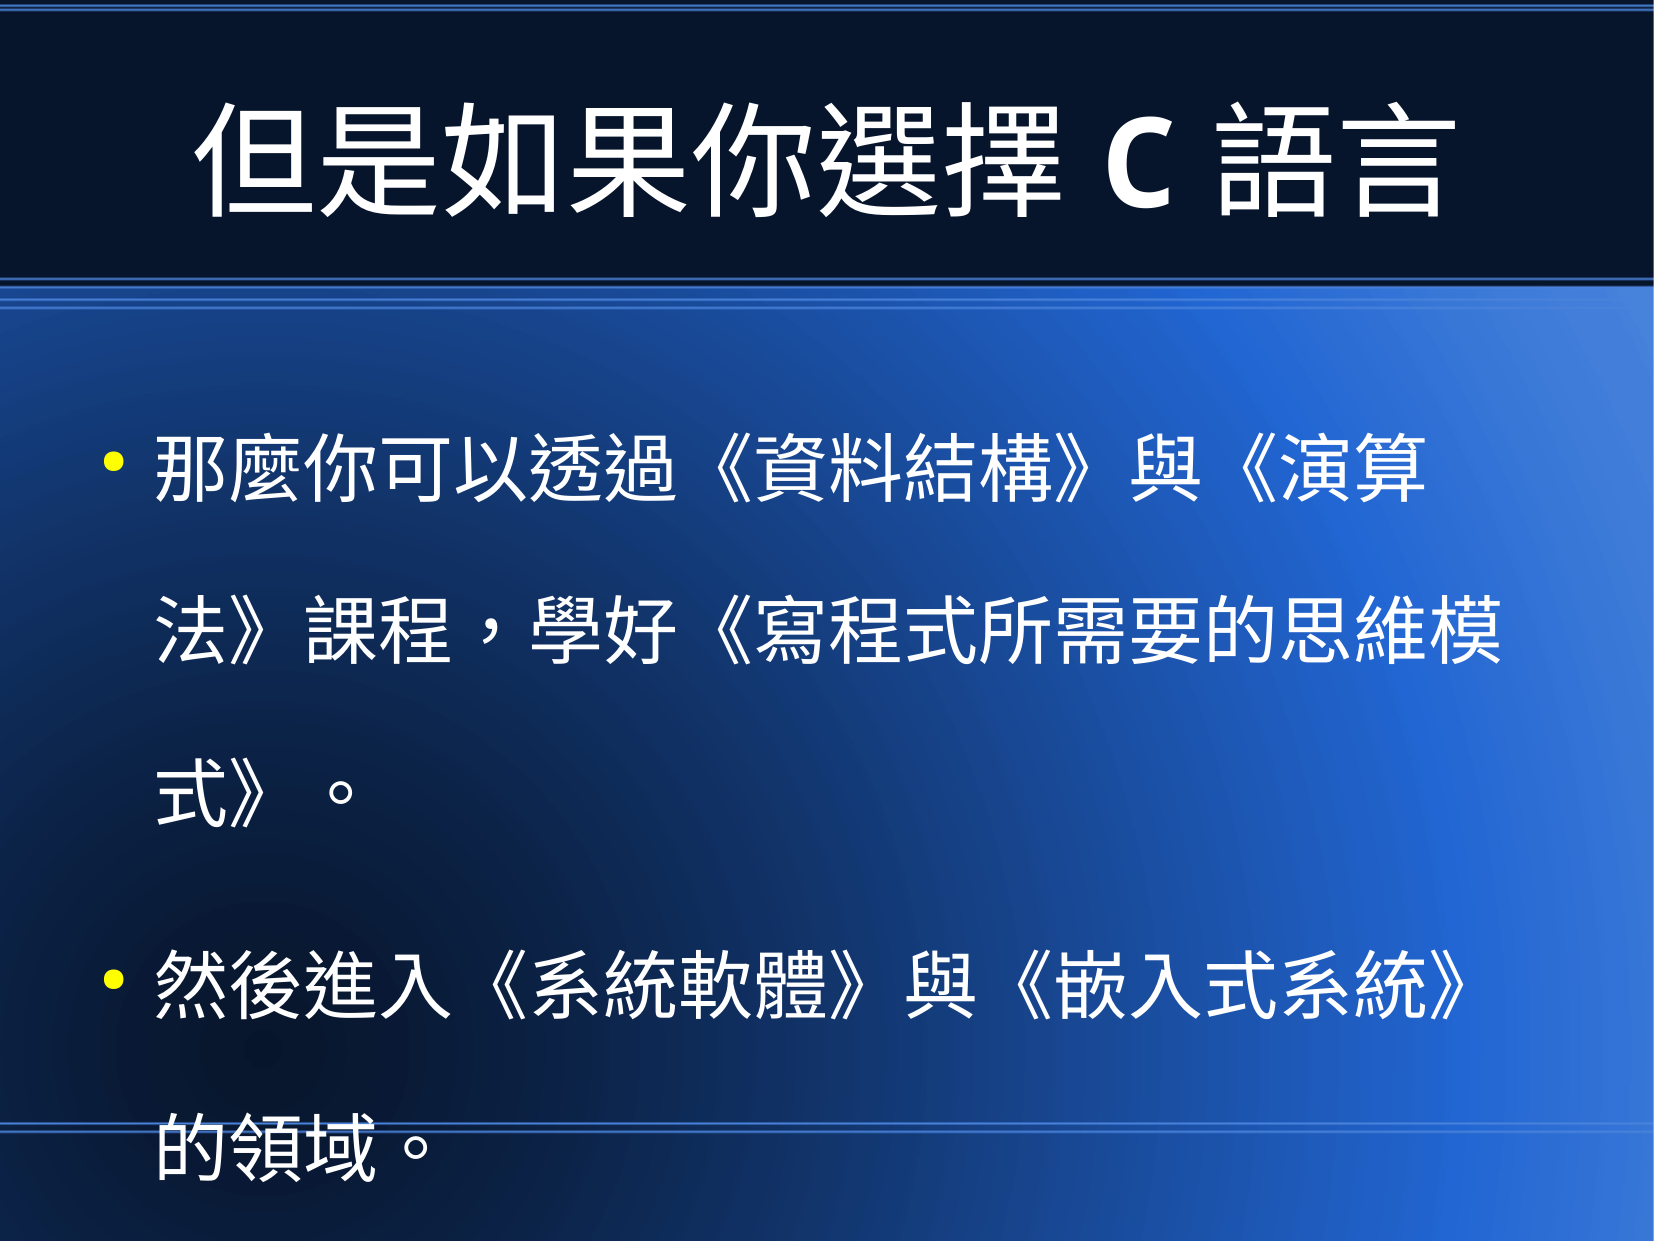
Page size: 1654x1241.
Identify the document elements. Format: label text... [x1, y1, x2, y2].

list 那麼你可以透過《資料結構》與《演算法》課程，學好《寫程式所需要的思維模式》。 然後進入《系統軟體》與《嵌入式系統》的領域。 [82, 355, 1571, 1241]
title 但是如果你選擇C語言 [82, 49, 1571, 257]
picture [0, 0, 1654, 1241]
